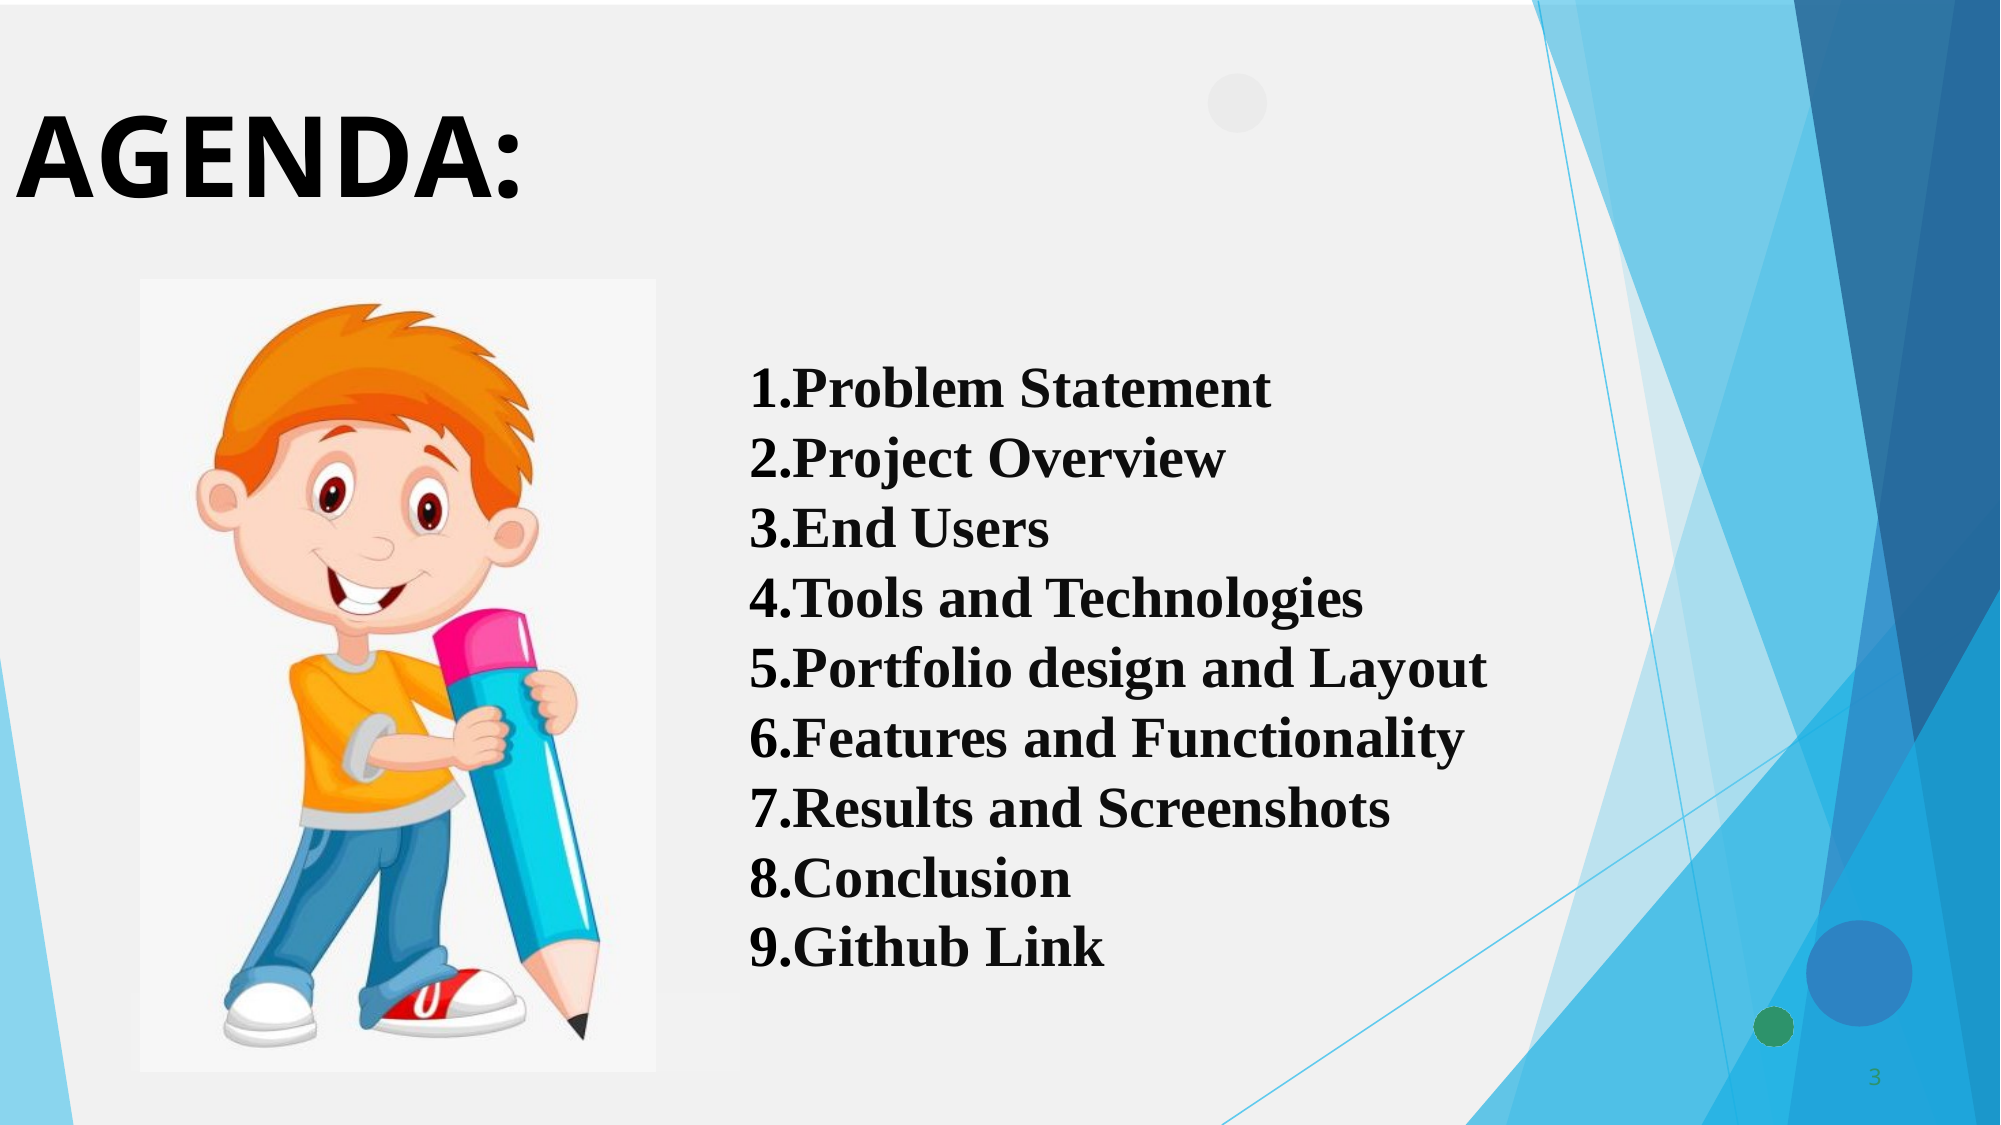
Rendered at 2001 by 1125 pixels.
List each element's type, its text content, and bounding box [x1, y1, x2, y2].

slide_number 3 [1862, 1061, 1888, 1094]
picture [131, 279, 740, 1072]
title AGENDA: [14, 82, 976, 222]
text_box Problem Statement Project Overview End Users Tools and Technologies Portfolio design and Layout Features and Functionality Results and Screenshots Conclusion Github Link [734, 271, 1560, 1064]
picture [1753, 1006, 1794, 1047]
text_box [0, 0, 2000, 1125]
